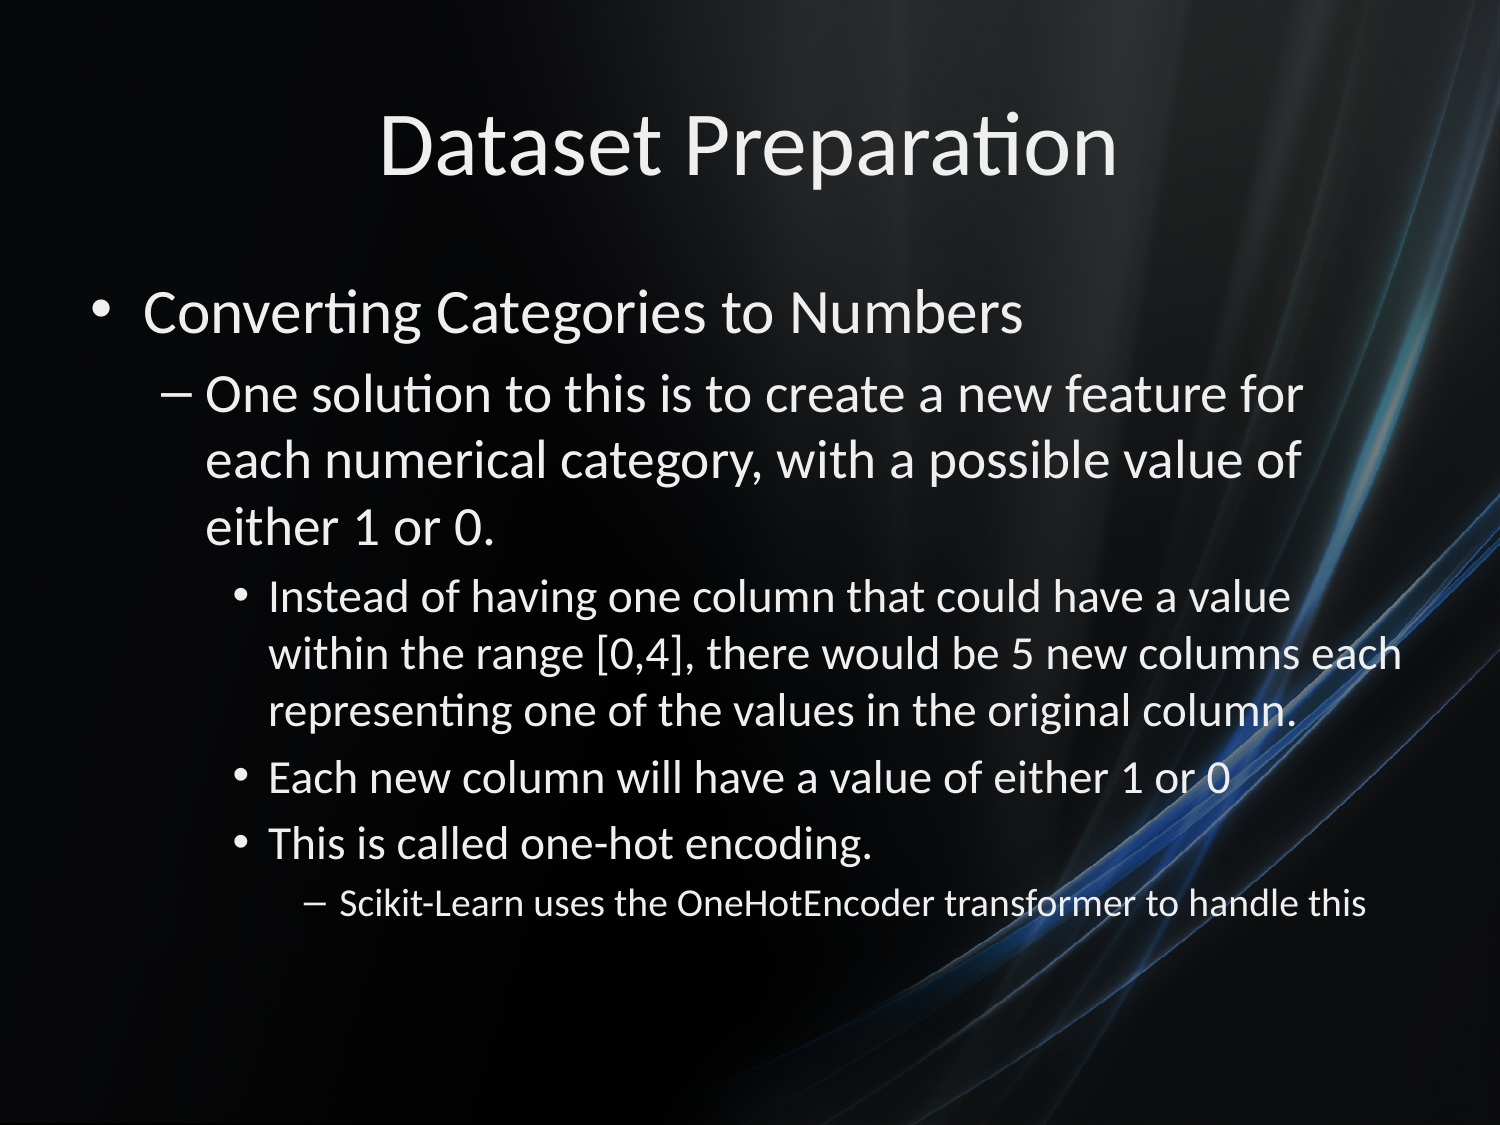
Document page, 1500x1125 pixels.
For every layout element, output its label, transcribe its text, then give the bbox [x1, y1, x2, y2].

title Dataset Preparation [75, 45, 1425, 233]
list Converting Categories to Numbers One solution to this is to create a new feature for each numerical category, with a possible value of either 1 or 0. Instead of having one column that could have a value within the range [0,4], there would be 5 new columns each representing one of the values in the original column. Each new column will have a value of either 1 or 0 This is called one-hot encoding. Scikit-Learn uses the OneHotEncoder transformer to handle this [75, 262, 1425, 1005]
picture [0, 0, 1500, 1125]
